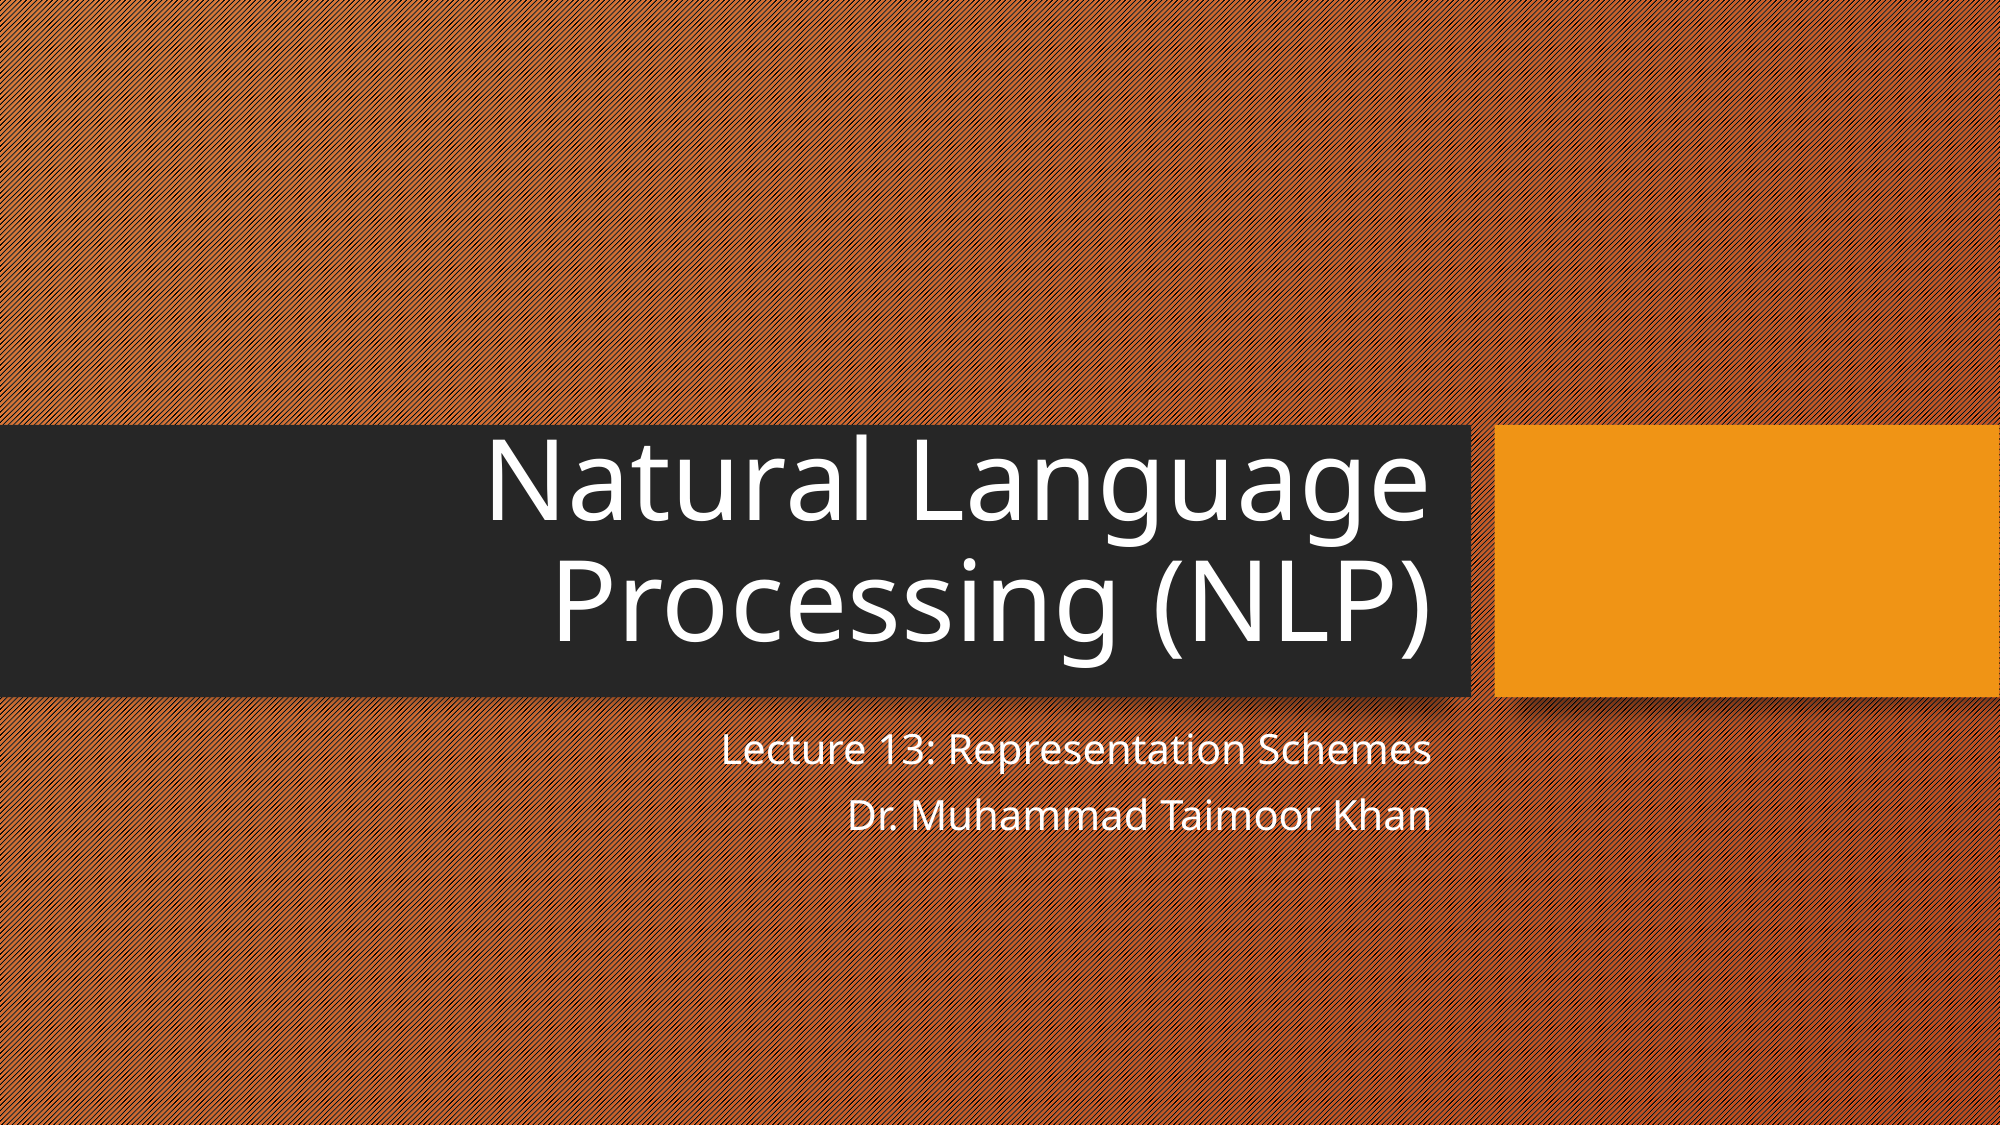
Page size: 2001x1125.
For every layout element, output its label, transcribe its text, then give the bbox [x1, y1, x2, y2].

picture [0, 0, 2000, 1125]
subtitle Lecture 13: Representation Schemes Dr. Muhammad Taimoor Khan [111, 720, 1448, 905]
title Natural Language Processing (NLP) [111, 448, 1448, 674]
